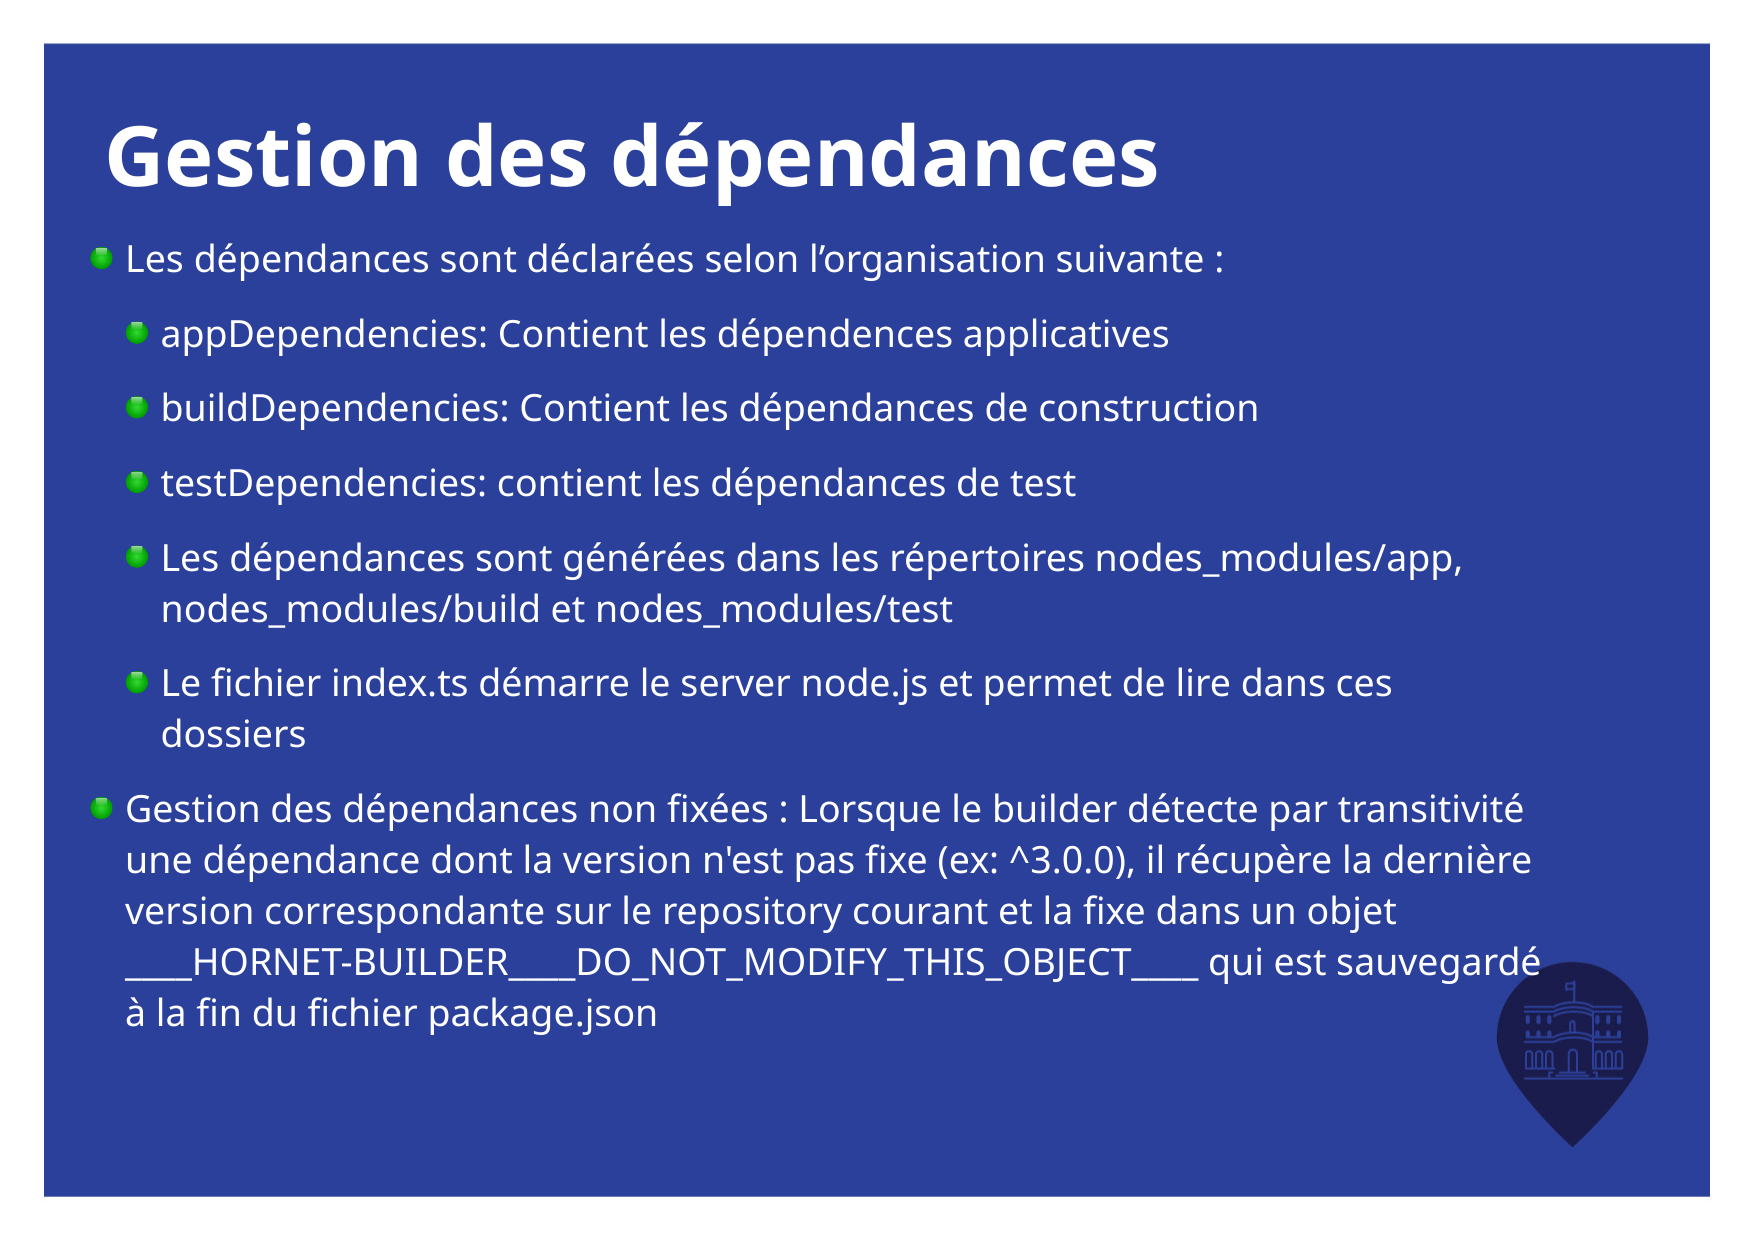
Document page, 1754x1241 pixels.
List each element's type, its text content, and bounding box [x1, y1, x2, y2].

text_box Les dépendances sont déclarées selon l’organisation suivante : appDependencies: Contient les dépendences applicatives buildDependencies: Contient les dépendances de construction testDependencies: contient les dépendances de test Les dépendances sont générées dans les répertoires nodes_modules/app, nodes_modules/build et nodes_modules/test Le fichier index.ts démarre le server node.js et permet de lire dans ces dossiers Gestion des dépendances non fixées : Lorsque le builder détecte par transitivité une dépendance dont la version n'est pas fixe (ex: ^3.0.0), il récupère la dernière version correspondante sur le repository courant et la fixe dans un objet ____HORNET-BUILDER____DO_NOT_MODIFY_THIS_OBJECT____ qui est sauvegardé à la fin du fichier package.json [75, 225, 1560, 1209]
title Gestion des dépendances [87, 49, 1666, 257]
list [1560, 289, 1666, 1156]
picture [0, 0, 1754, 1241]
